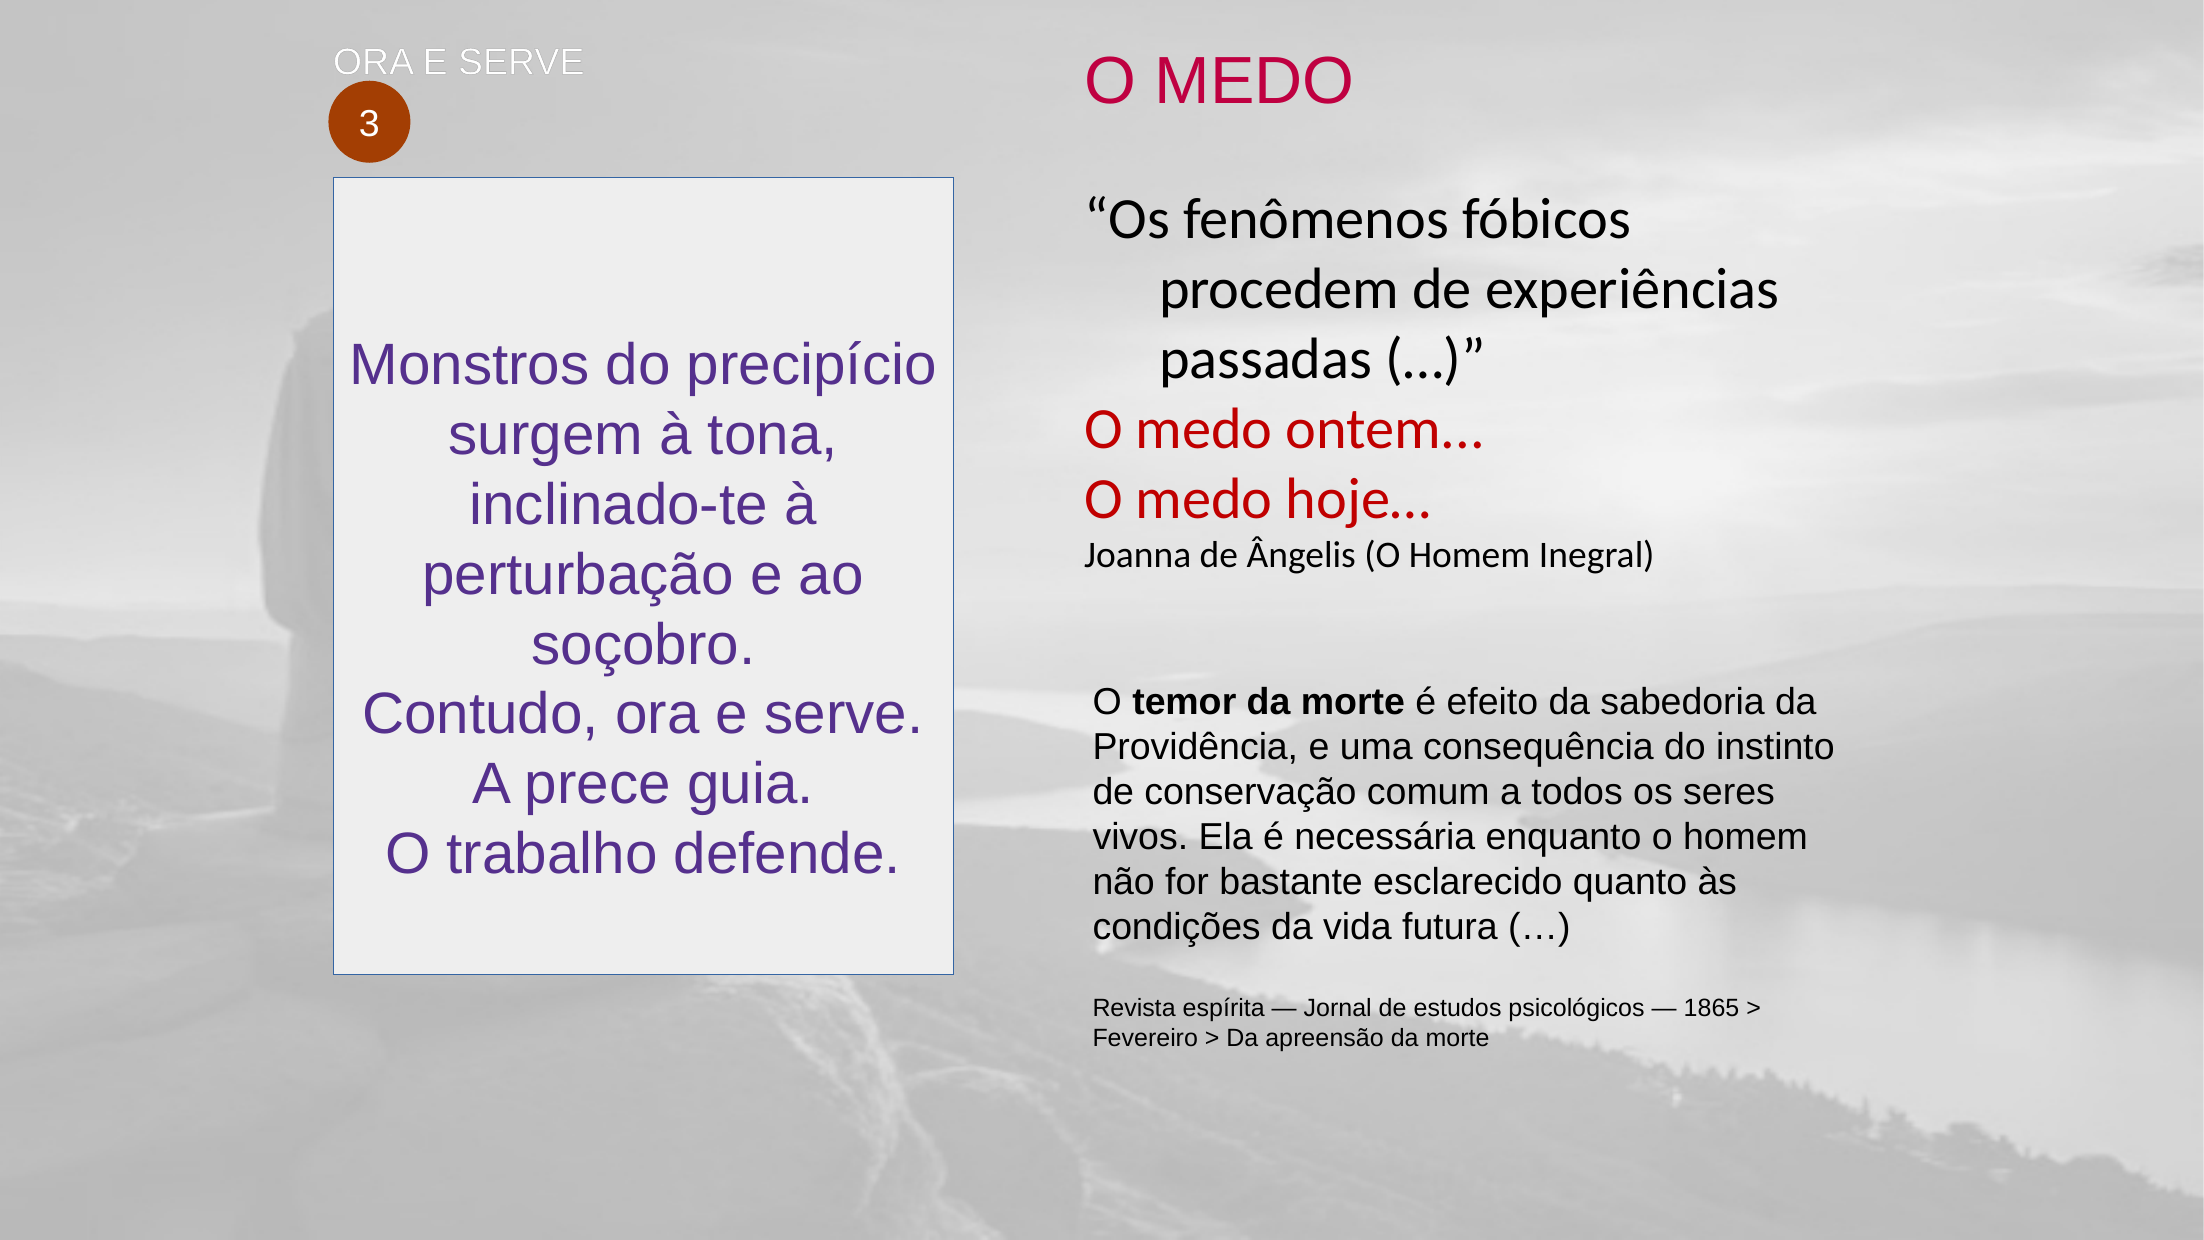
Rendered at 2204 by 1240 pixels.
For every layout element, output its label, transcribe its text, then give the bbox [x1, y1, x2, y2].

text_box “Os fenômenos fóbicos procedem de experiências passadas (…)” O medo ontem... O medo hoje… Joanna de Ângelis (O Homem Inegral) [1069, 172, 1899, 680]
text_box Monstros do precipício surgem à tona, inclinado-te à perturbação e ao soçobro. Contudo, ora e serve. A prece guia. O trabalho defende. [333, 177, 954, 975]
text_box 3 [328, 80, 411, 163]
text_box O temor da morte é efeito da sabedoria da Providência, e uma consequência do instinto de conservação comum a todos os seres vivos. Ela é necessária enquanto o homem não for bastante esclarecido quanto às condições da vida futura (…) Revista espírita — Jornal de estudos psicológicos — 1865 > Fevereiro > Da apreensão da morte [1077, 669, 1870, 1021]
text_box O MEDO [1069, 29, 1370, 120]
picture [0, 0, 2204, 1240]
text_box ORA E SERVE [318, 29, 600, 87]
